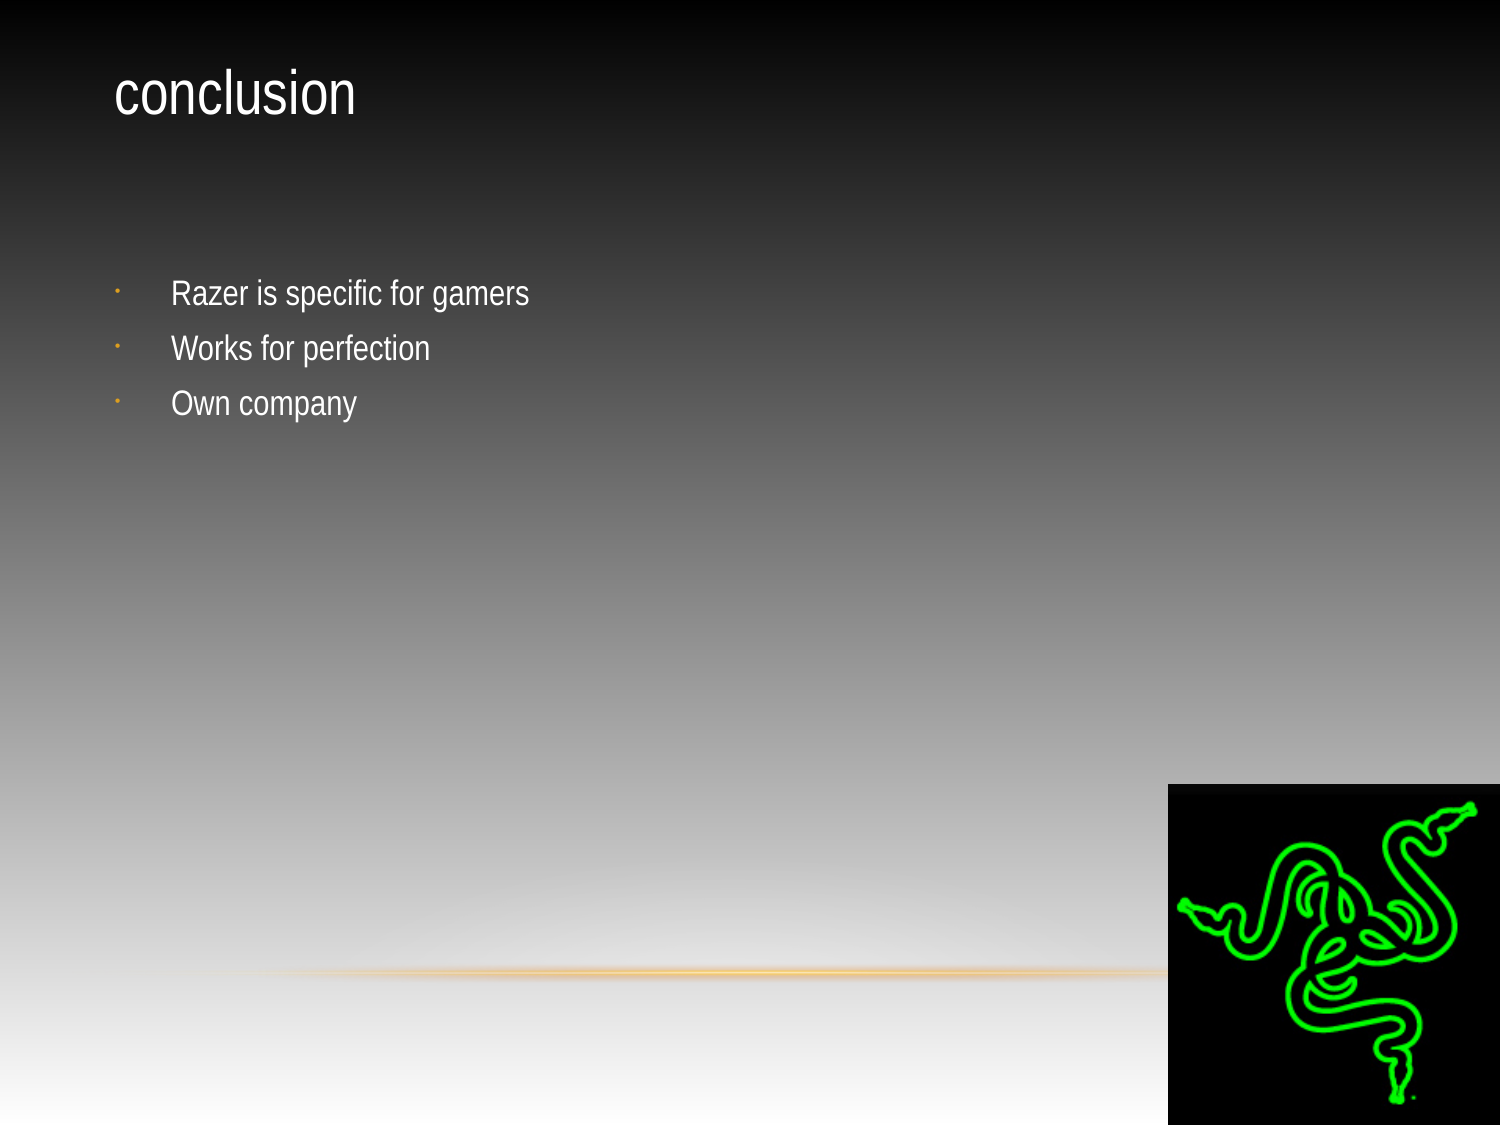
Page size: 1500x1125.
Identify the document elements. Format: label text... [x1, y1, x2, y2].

picture [0, 0, 1500, 1125]
title conclusion [99, 45, 1400, 233]
list Razer is specific for gamers Works for perfection Own company [99, 262, 1400, 938]
